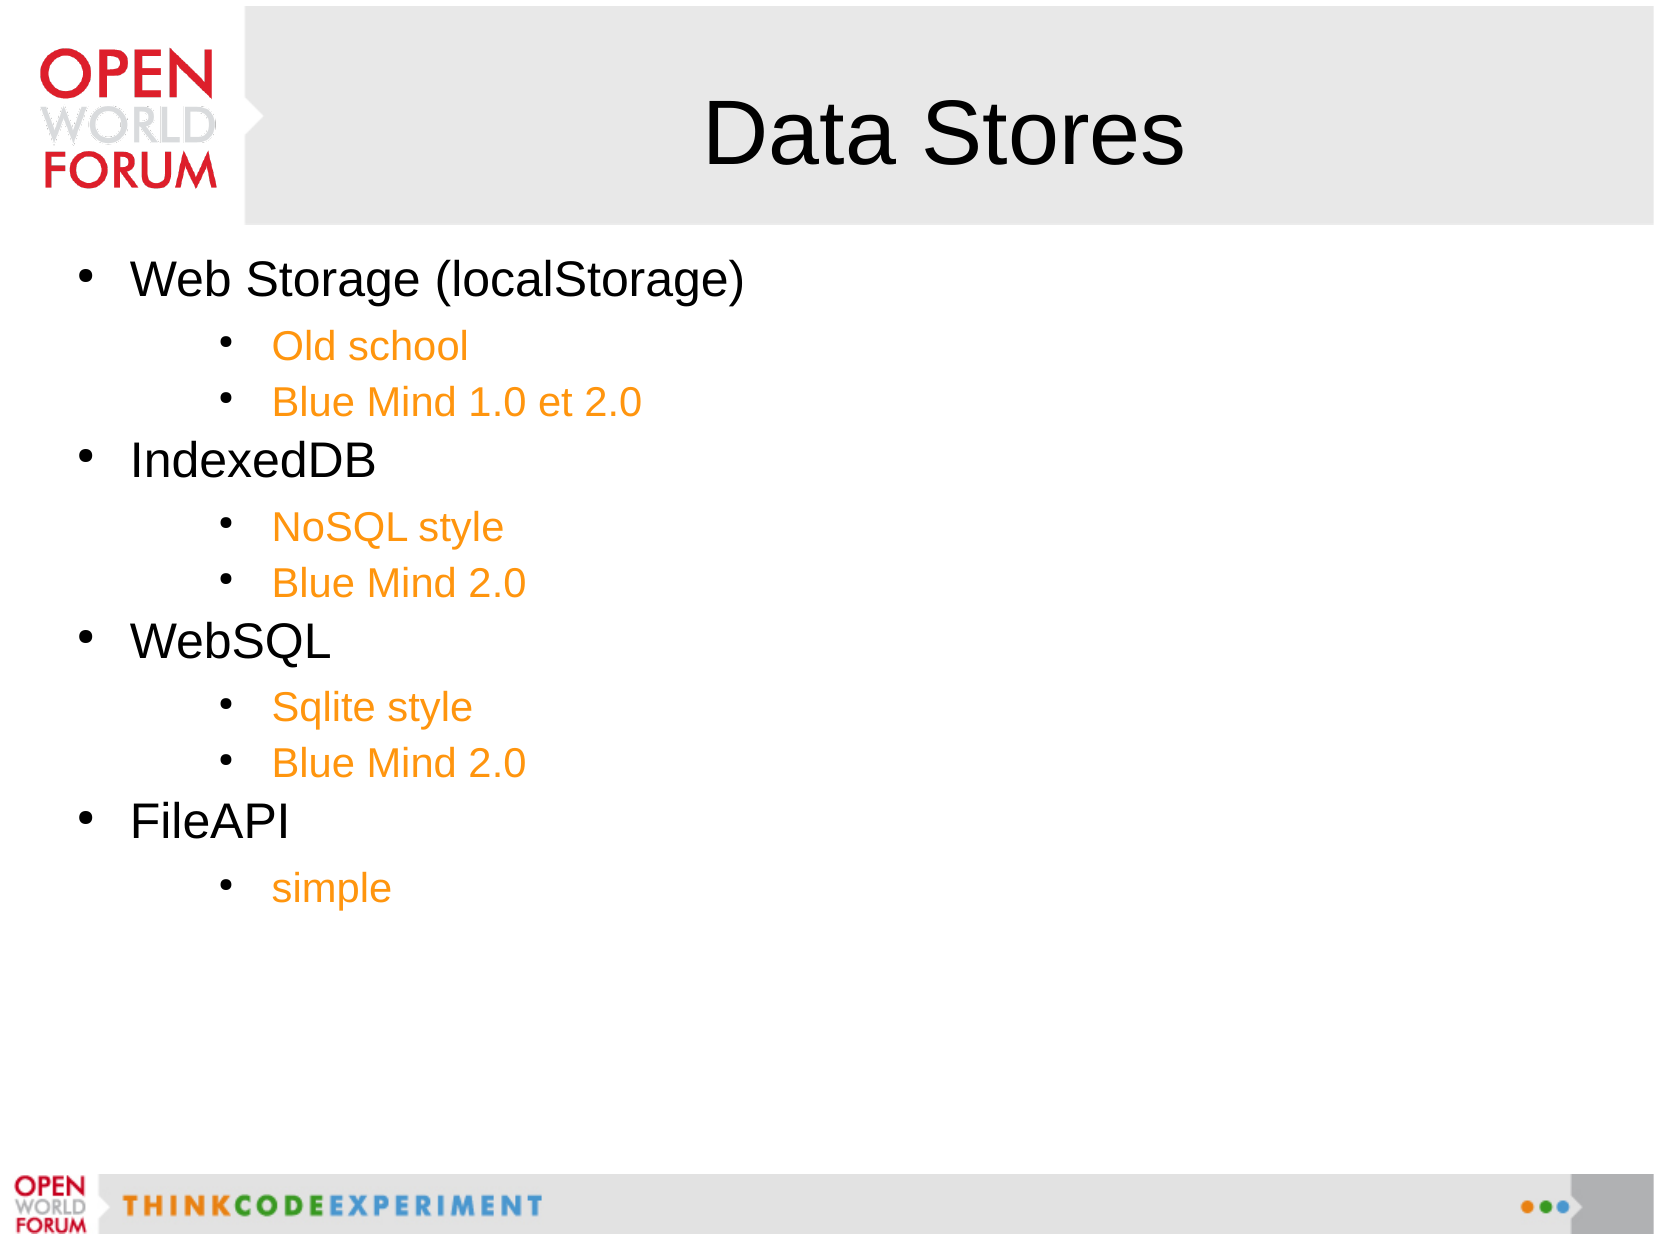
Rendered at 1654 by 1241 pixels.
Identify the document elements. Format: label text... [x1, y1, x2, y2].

title Data Stores [295, 29, 1595, 237]
picture [11, 6, 1654, 225]
picture [0, 1174, 1654, 1234]
list Web Storage (localStorage) Old school Blue Mind 1.0 et 2.0 IndexedDB NoSQL style Blue Mind 2.0 WebSQL Sqlite style Blue Mind 2.0 FileAPI simple [59, 265, 1548, 1085]
